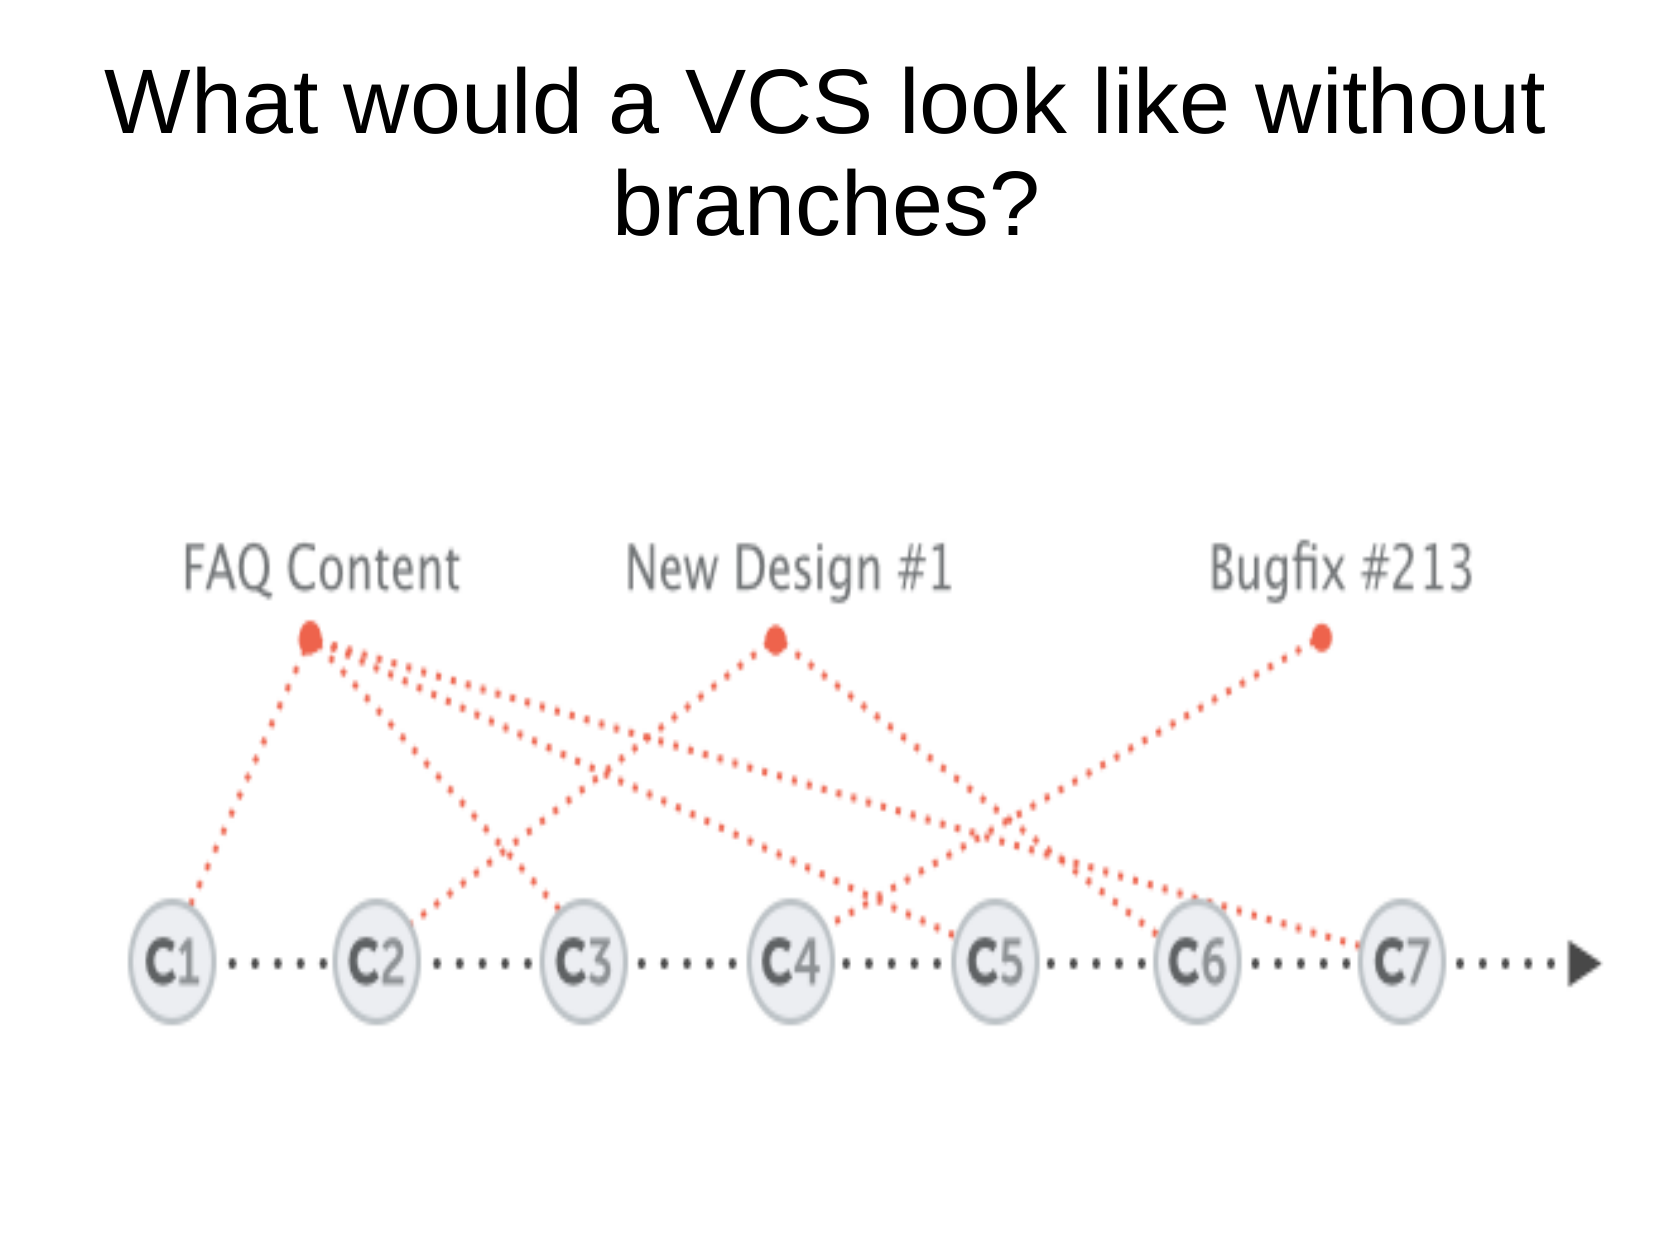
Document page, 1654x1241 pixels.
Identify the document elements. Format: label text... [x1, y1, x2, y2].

title What would a VCS look like without branches? [82, 49, 1571, 257]
picture [0, 404, 1654, 1066]
